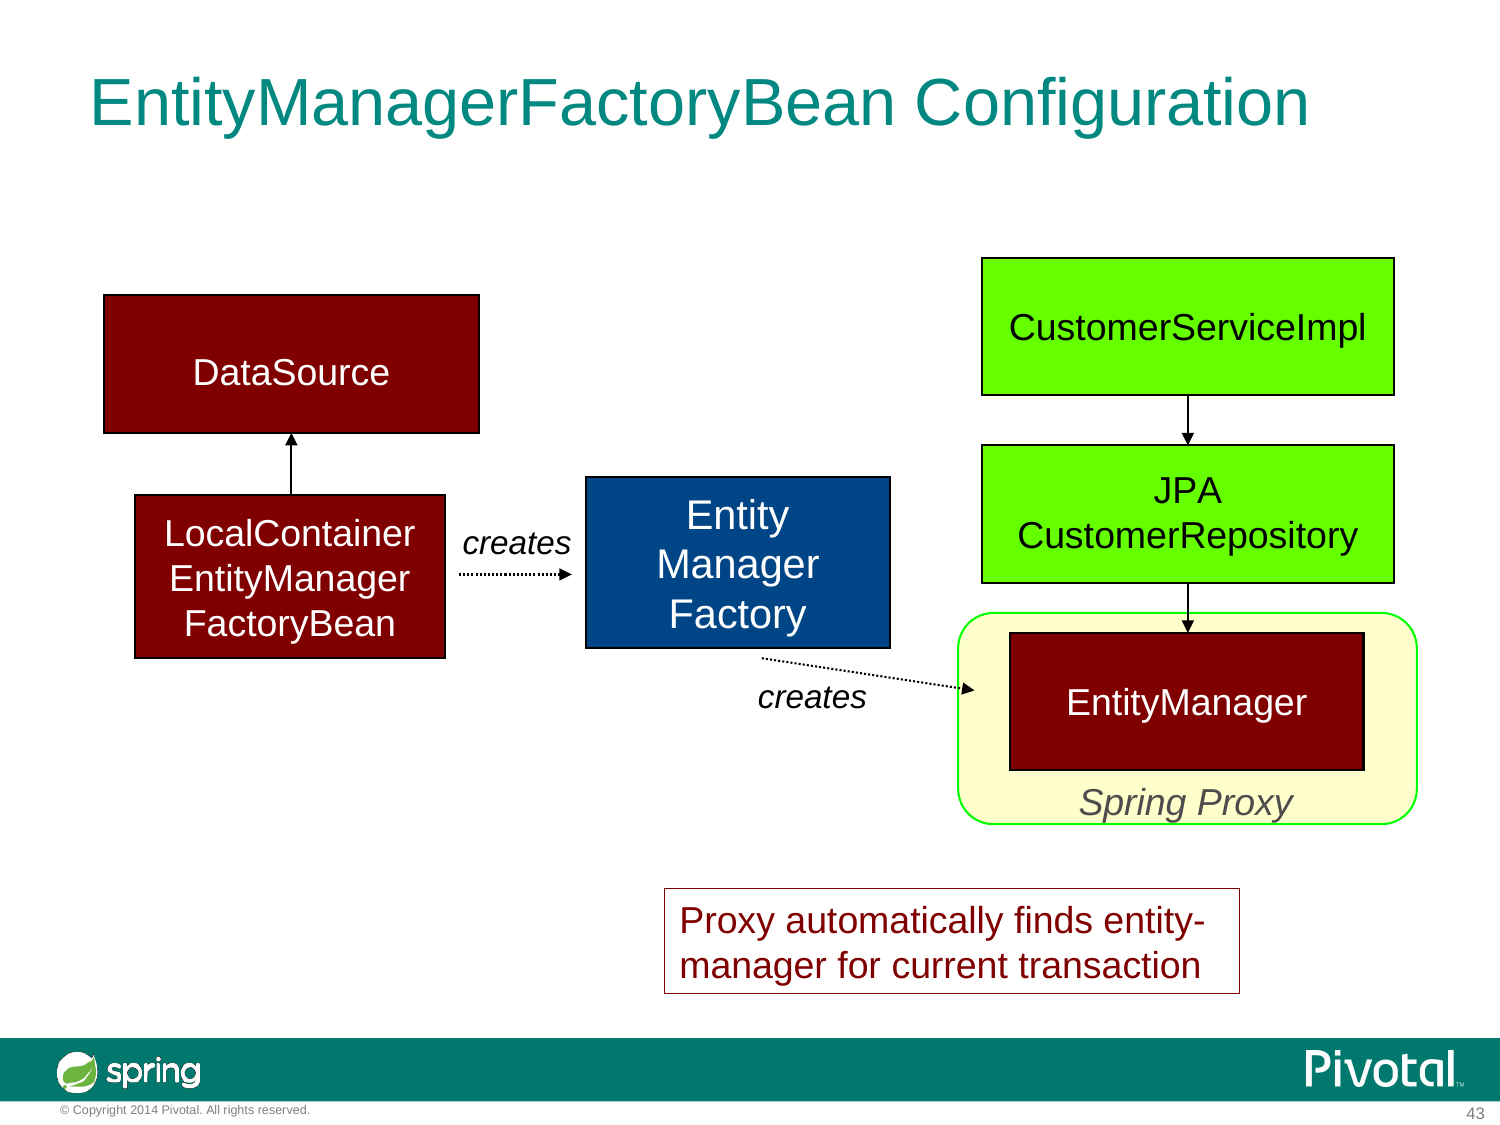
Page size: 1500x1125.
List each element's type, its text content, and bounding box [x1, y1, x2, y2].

picture [32, 1041, 210, 1103]
text_box LocalContainer EntityManager FactoryBean [134, 495, 446, 658]
text_box EntityManager [1009, 670, 1364, 731]
text_box DataSource [103, 295, 479, 433]
text_box CustomerServiceImpl [986, 295, 1389, 356]
text_box creates [423, 513, 585, 570]
text_box [981, 257, 1394, 396]
text_box Entity Manager Factory [585, 476, 890, 649]
text_box creates [718, 667, 907, 723]
title EntityManagerFactoryBean Configuration [75, 45, 1426, 233]
text_box JPA CustomerRepository [988, 457, 1387, 564]
text_box [958, 612, 1417, 769]
picture [1306, 1050, 1464, 1087]
text_box Proxy automatically finds entity-manager for current transaction [664, 888, 1240, 994]
text_box Spring Proxy [941, 769, 1430, 831]
text_box [981, 445, 1394, 583]
